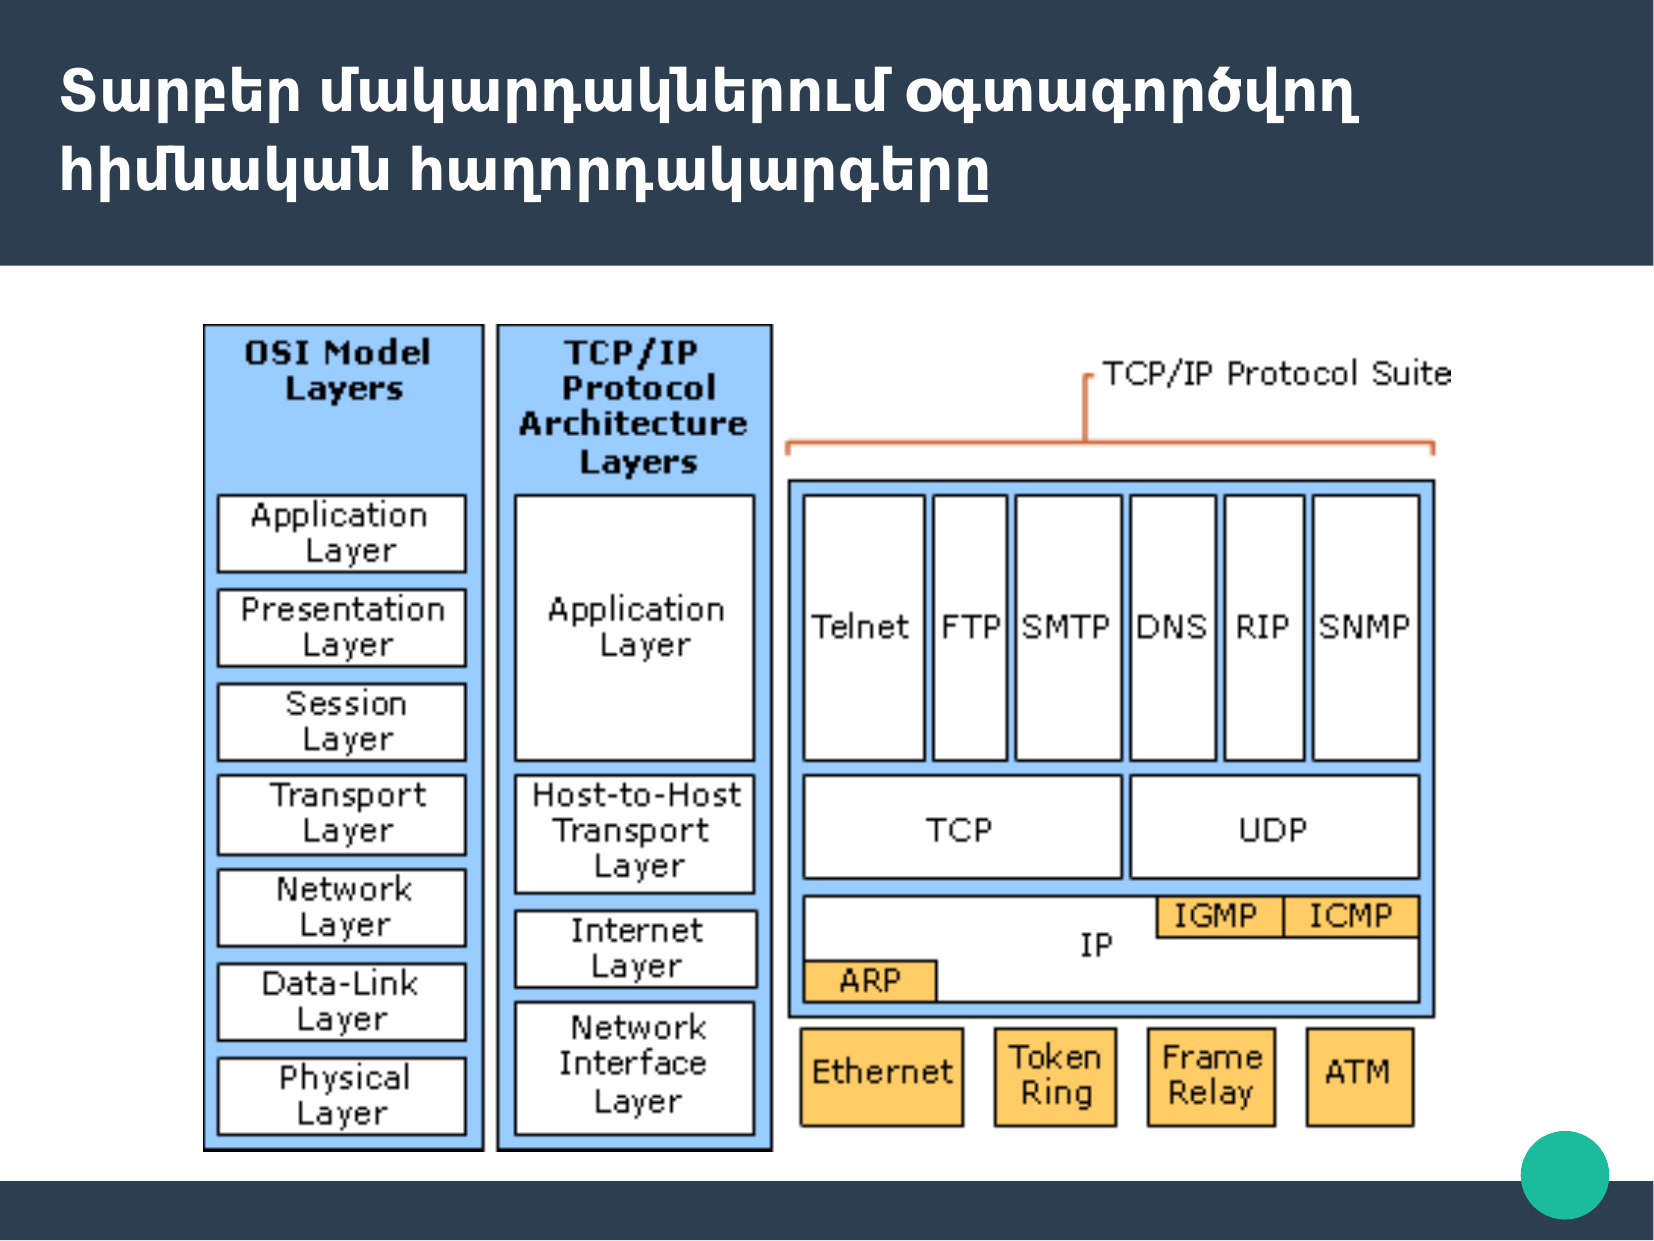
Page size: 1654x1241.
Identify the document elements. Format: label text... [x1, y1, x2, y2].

title Տարբեր մակարդակներում օգտագործվող հիմնական հաղորդակարգերը [59, 49, 1595, 207]
picture [203, 324, 1451, 1152]
